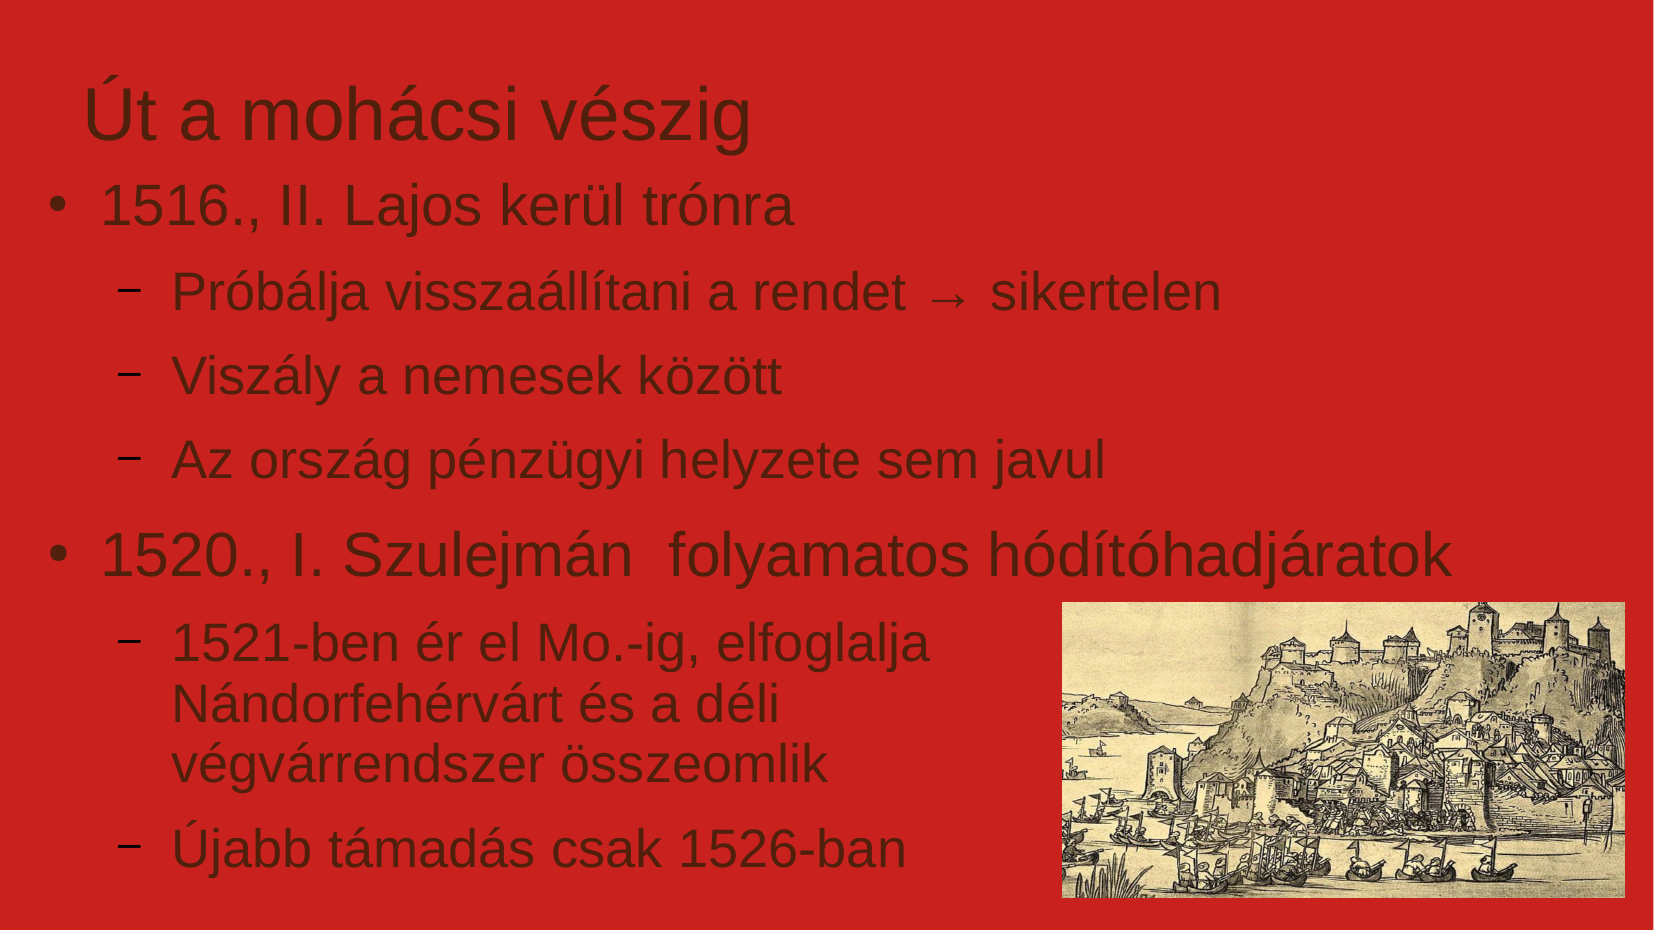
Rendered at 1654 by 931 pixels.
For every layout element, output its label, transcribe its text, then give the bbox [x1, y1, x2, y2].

list 1516., II. Lajos kerül trónra Próbálja visszaállítani a rendet → sikertelen Viszály a nemesek között Az ország pénzügyi helyzete sem javul 1520., I. Szulejmán folyamatos hódítóhadjáratok 1521-ben ér el Mo.-ig, elfoglalja Nándorfehérvárt és a déli végvárrendszer összeomlik Újabb támadás csak 1526-ban [29, 172, 1595, 886]
title Út a mohácsi vészig [82, 37, 1571, 172]
picture [1062, 602, 1625, 898]
